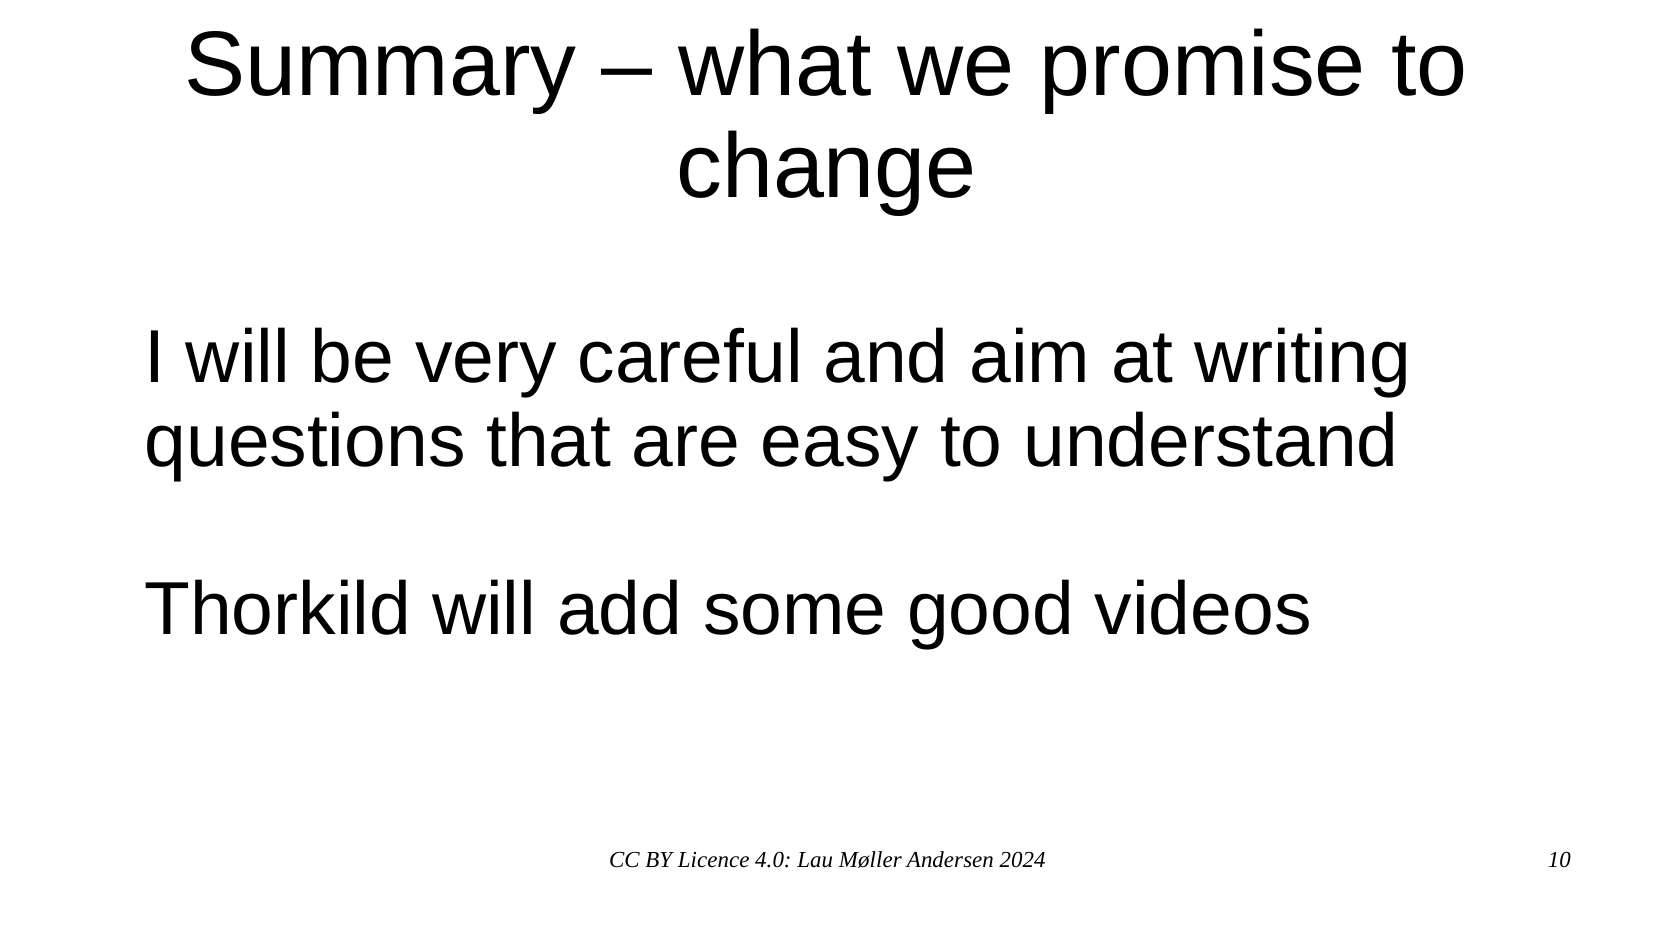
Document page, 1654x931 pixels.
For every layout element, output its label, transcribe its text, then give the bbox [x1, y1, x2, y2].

text_box I will be very careful and aim at writing questions that are easy to understand Thorkild will add some good videos [129, 307, 1453, 658]
title Summary – what we promise to change [82, 12, 1571, 218]
